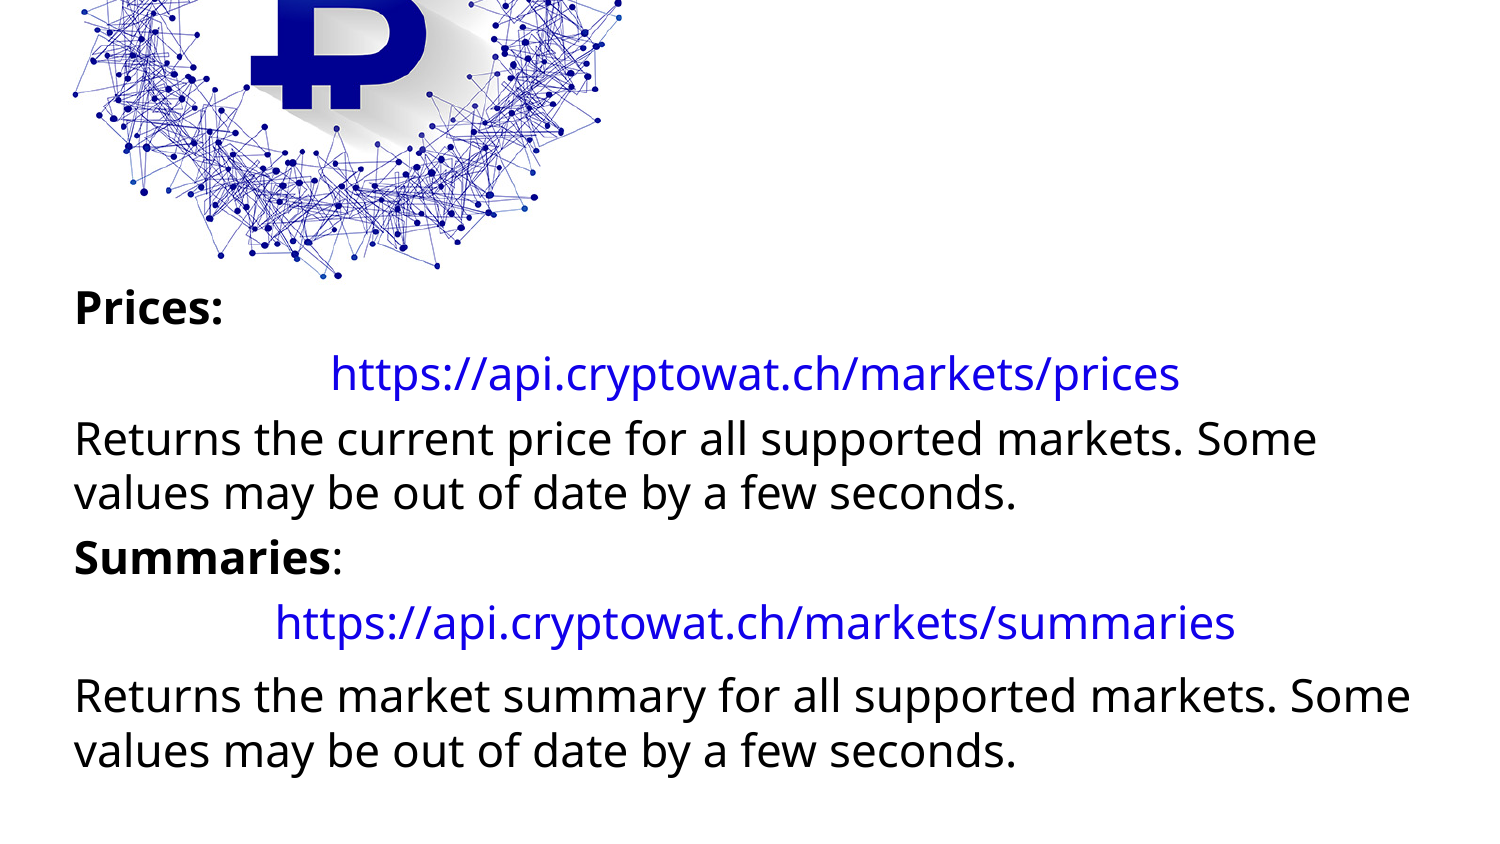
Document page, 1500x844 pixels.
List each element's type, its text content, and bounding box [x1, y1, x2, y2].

picture [0, 0, 1500, 844]
list Prices: https://api.cryptowat.ch/markets/prices Returns the current price for all supported markets. Some values may be out of date by a few seconds. Summaries: https://api.cryptowat.ch/markets/summaries Returns the market summary for all supported markets. Some values may be out of date by a few seconds. [59, 271, 1453, 721]
